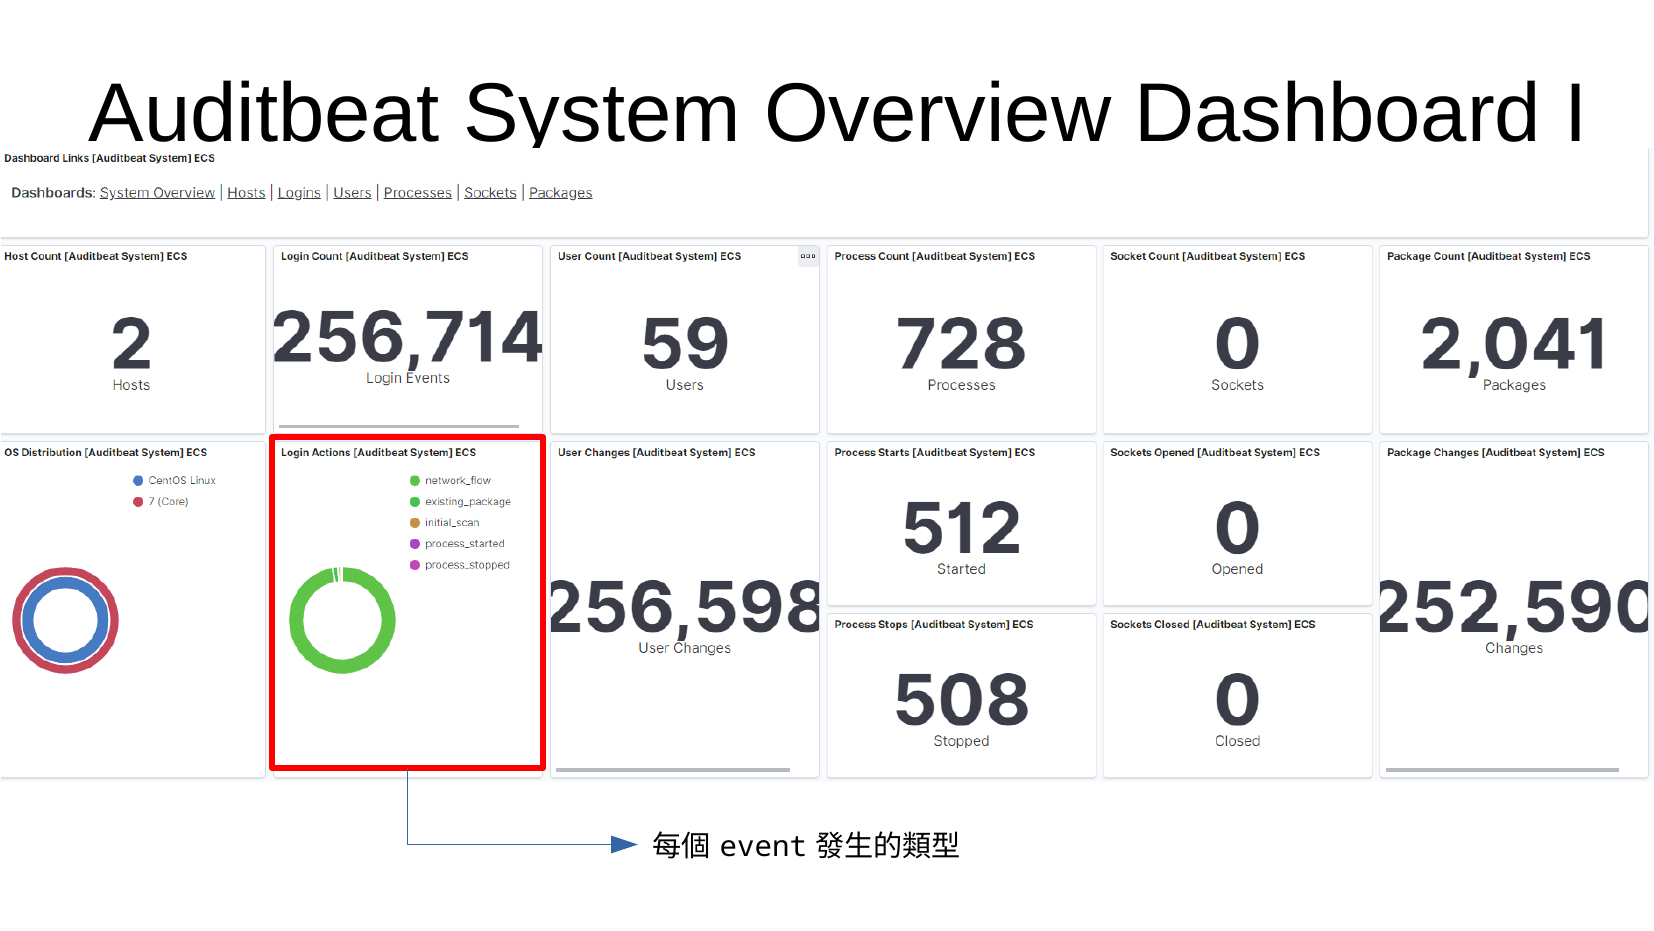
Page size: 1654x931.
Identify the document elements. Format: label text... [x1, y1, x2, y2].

picture [275, 440, 540, 765]
text_box Auditbeat System Overview Dashboard I [70, 59, 1607, 148]
text_box 每個event發生的類型 [637, 814, 993, 875]
picture [1, 148, 1654, 782]
